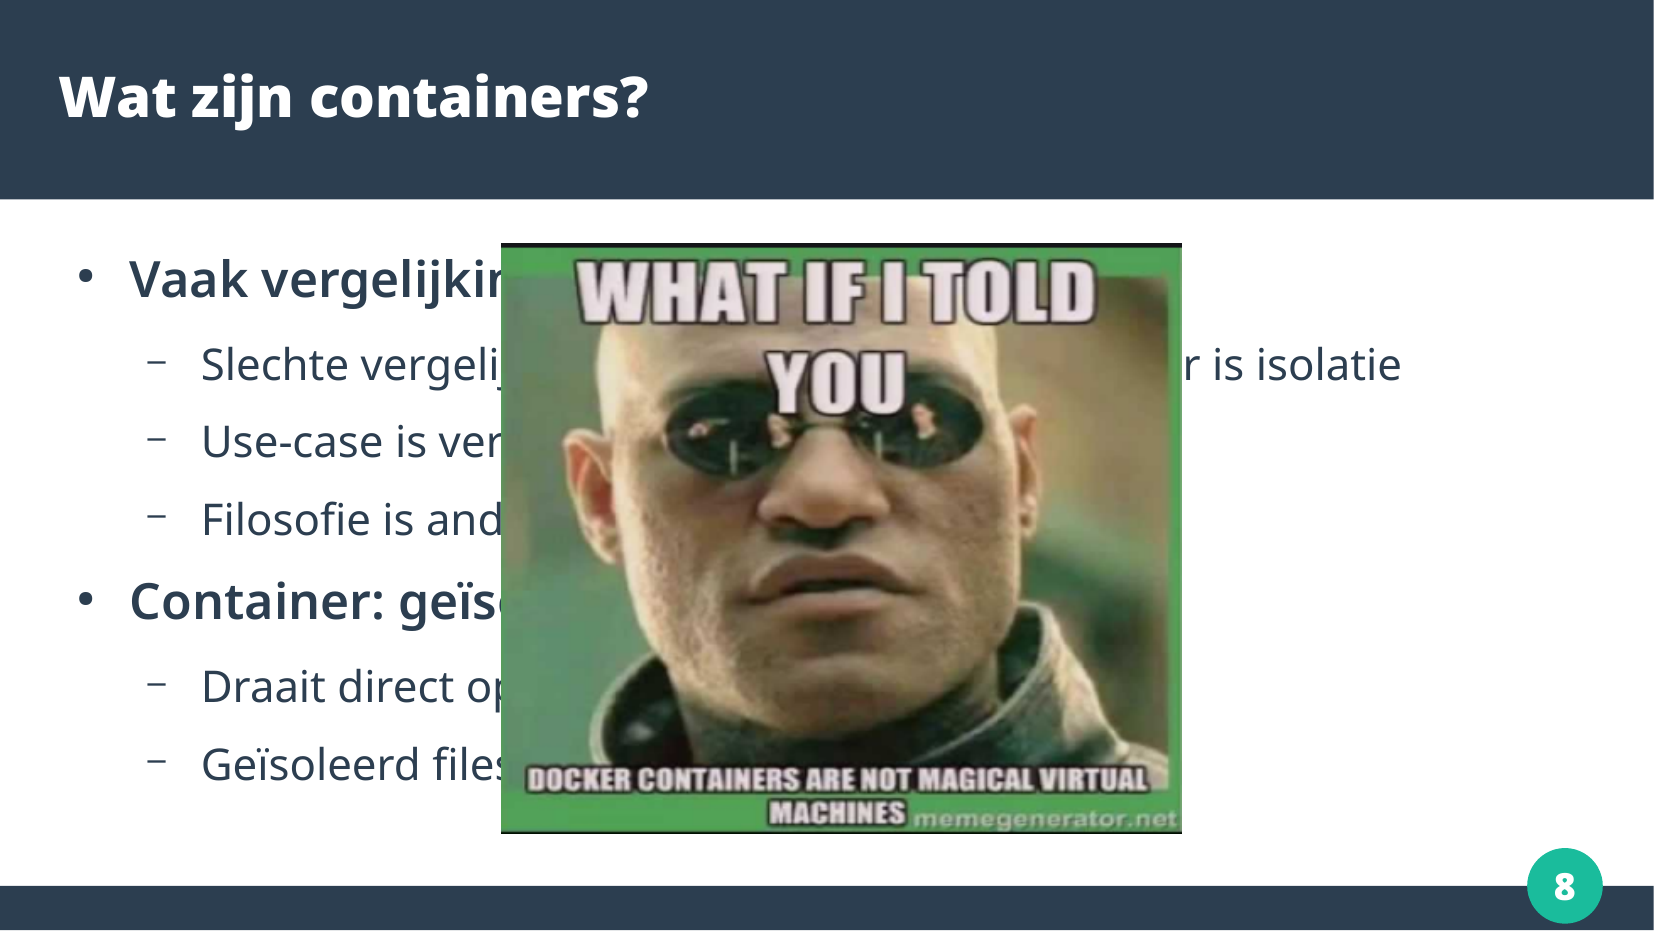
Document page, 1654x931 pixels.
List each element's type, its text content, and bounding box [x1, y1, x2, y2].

list Vaak vergelijking met Virtual Machines Slechte vergelijking: VM is virtualisatie, container is isolatie Use-case is verschillend Filosofie is anders Container: geïsoleerd proces Draait direct op kernel van de host Geïsoleerd filesysteem met eigen libraries [59, 243, 1595, 864]
title Wat zijn containers? [59, 37, 1595, 156]
picture [501, 243, 1182, 834]
